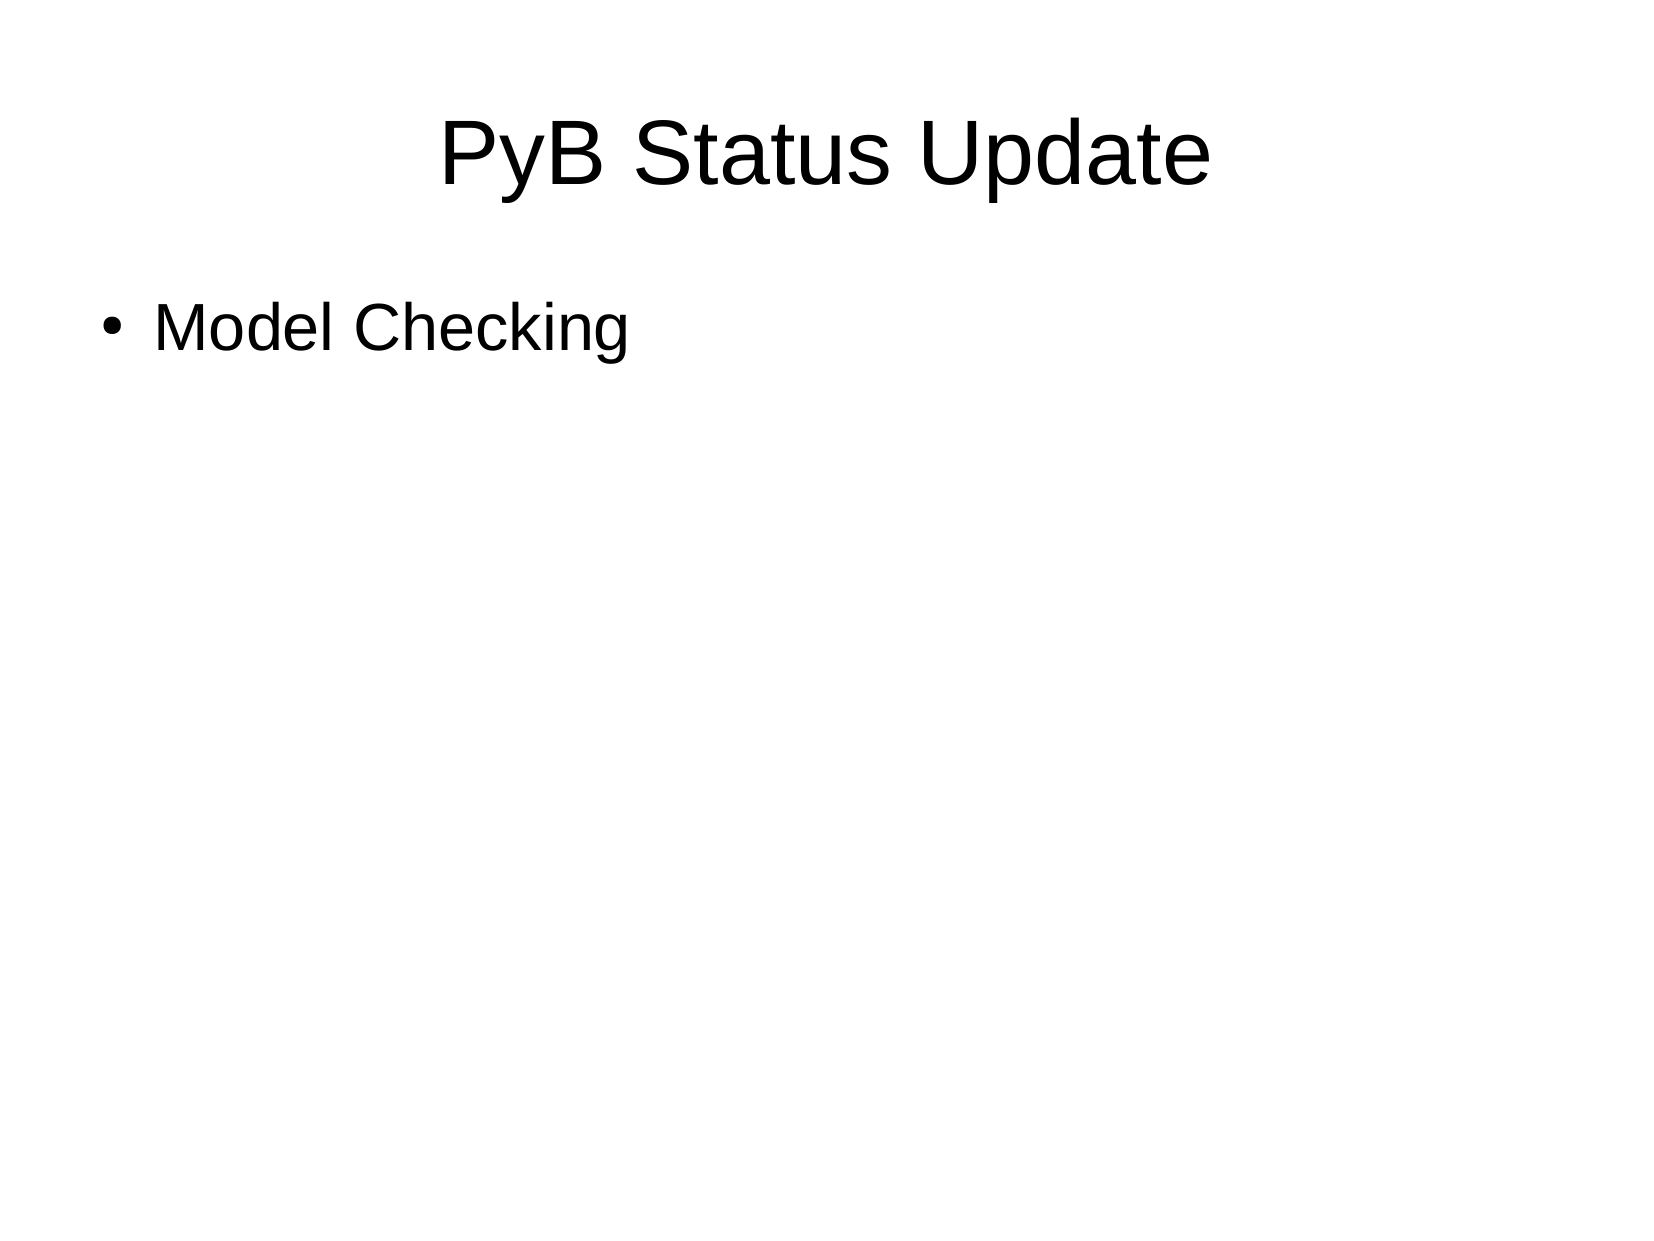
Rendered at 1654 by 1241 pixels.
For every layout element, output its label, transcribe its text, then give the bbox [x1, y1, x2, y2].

title PyB Status Update [82, 49, 1571, 257]
list Model Checking [82, 290, 1571, 1010]
